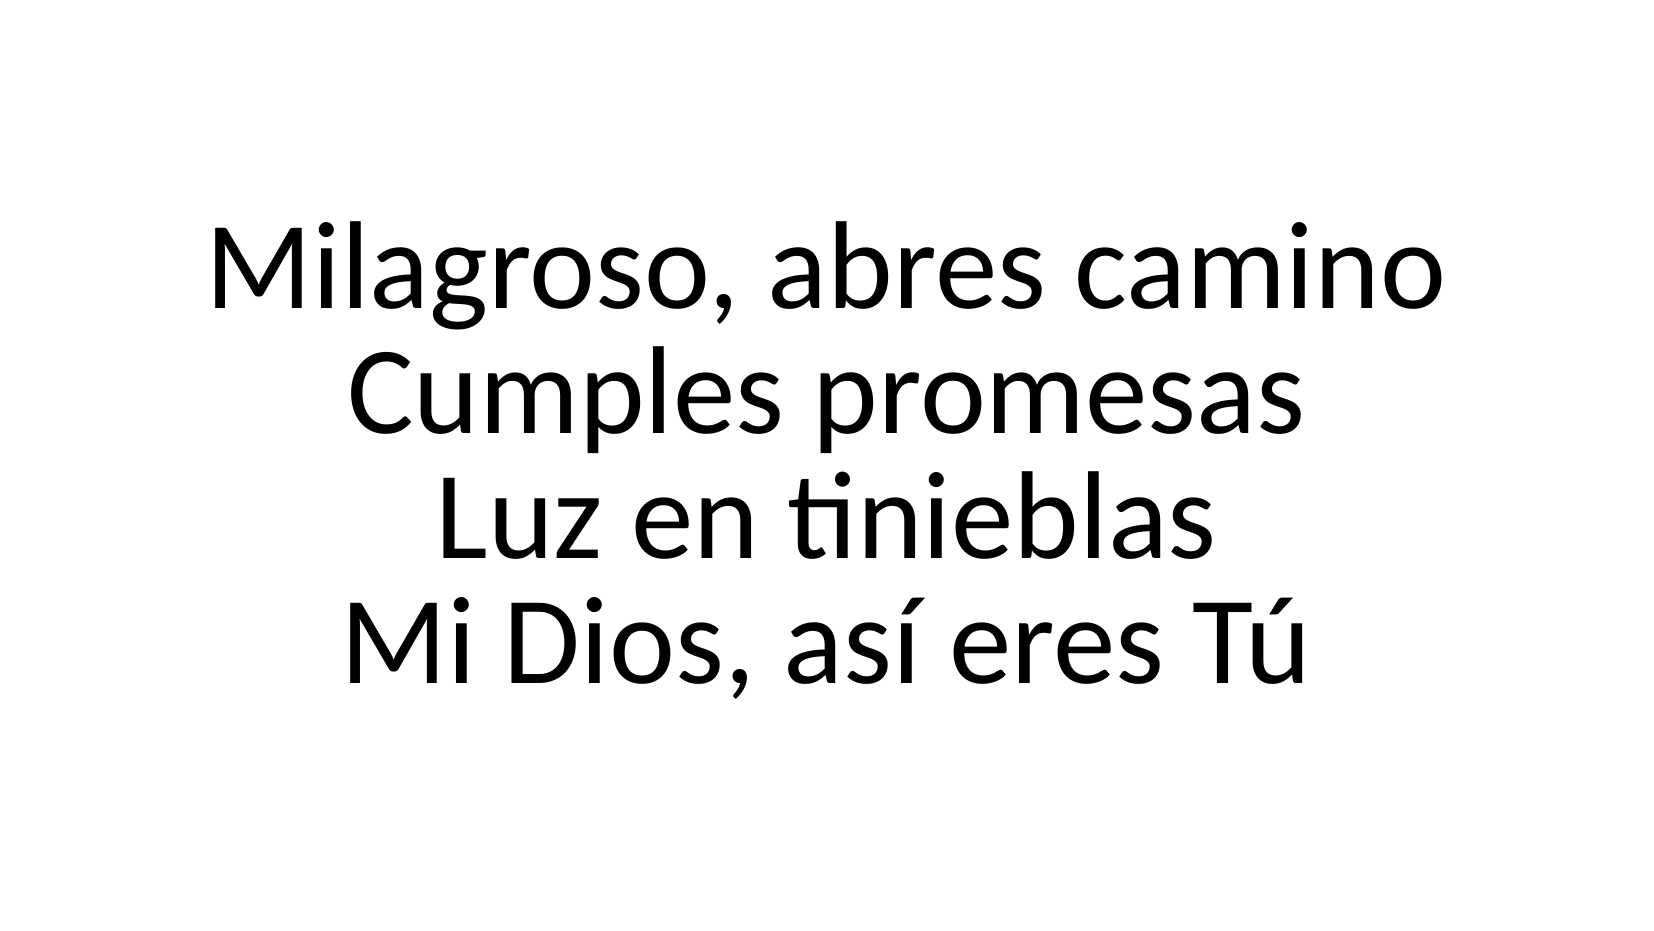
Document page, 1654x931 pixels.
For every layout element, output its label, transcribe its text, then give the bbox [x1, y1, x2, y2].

title Milagroso, abres camino Cumples promesas Luz en tinieblas Mi Dios, así eres Tú [0, 0, 1654, 931]
